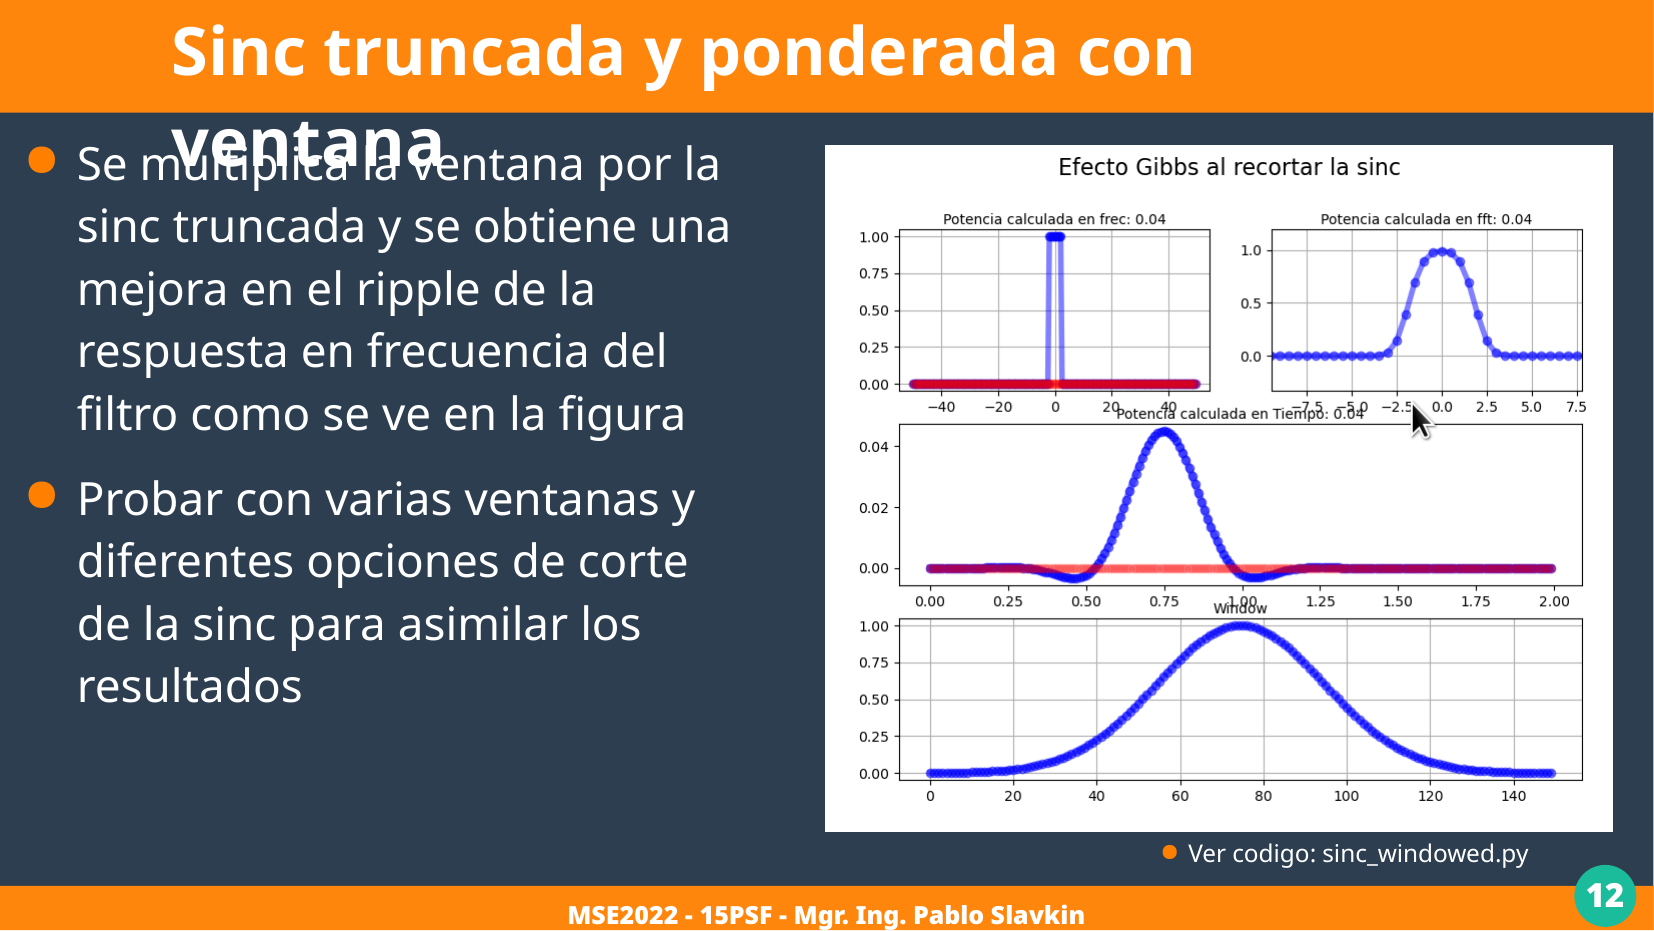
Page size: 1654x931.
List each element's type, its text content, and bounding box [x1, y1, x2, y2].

list Se multiplica la ventana por la sinc truncada y se obtiene una mejora en el ripple de la respuesta en frecuencia del filtro como se ve en la figura Probar con varias ventanas y diferentes opciones de corte de la sinc para asimilar los resultados [5, 131, 751, 826]
title Sinc truncada y ponderada con ventana [171, 4, 1410, 113]
list Ver codigo: sinc_windowed.py [1150, 836, 1594, 891]
picture [825, 145, 1613, 832]
